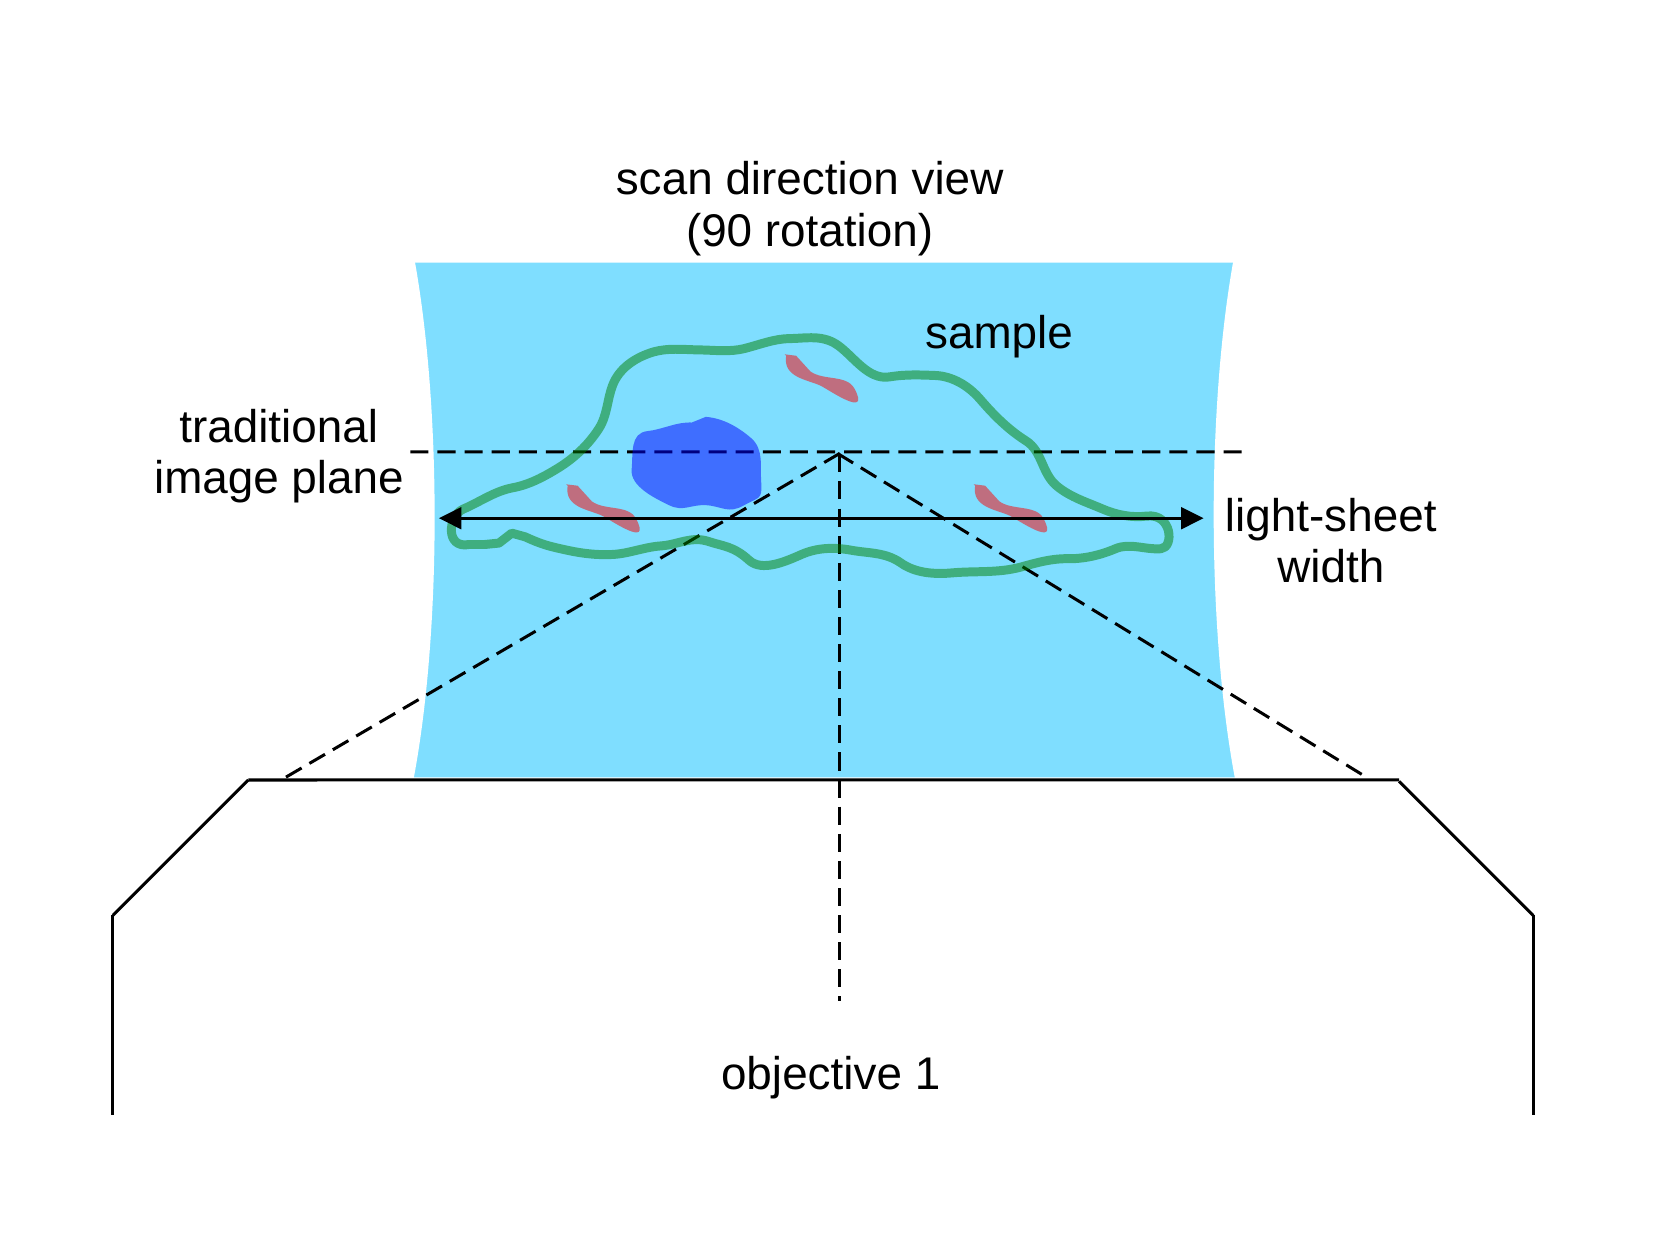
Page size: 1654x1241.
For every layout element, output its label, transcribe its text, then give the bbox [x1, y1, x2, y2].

text_box traditional image plane [132, 393, 426, 614]
text_box [0, 0, 1654, 1238]
text_box sample [882, 299, 1116, 381]
text_box objective 1 [640, 1040, 1021, 1112]
text_box scan direction view (90 rotation) [581, 145, 1039, 315]
text_box light-sheet width [1165, 482, 1497, 652]
